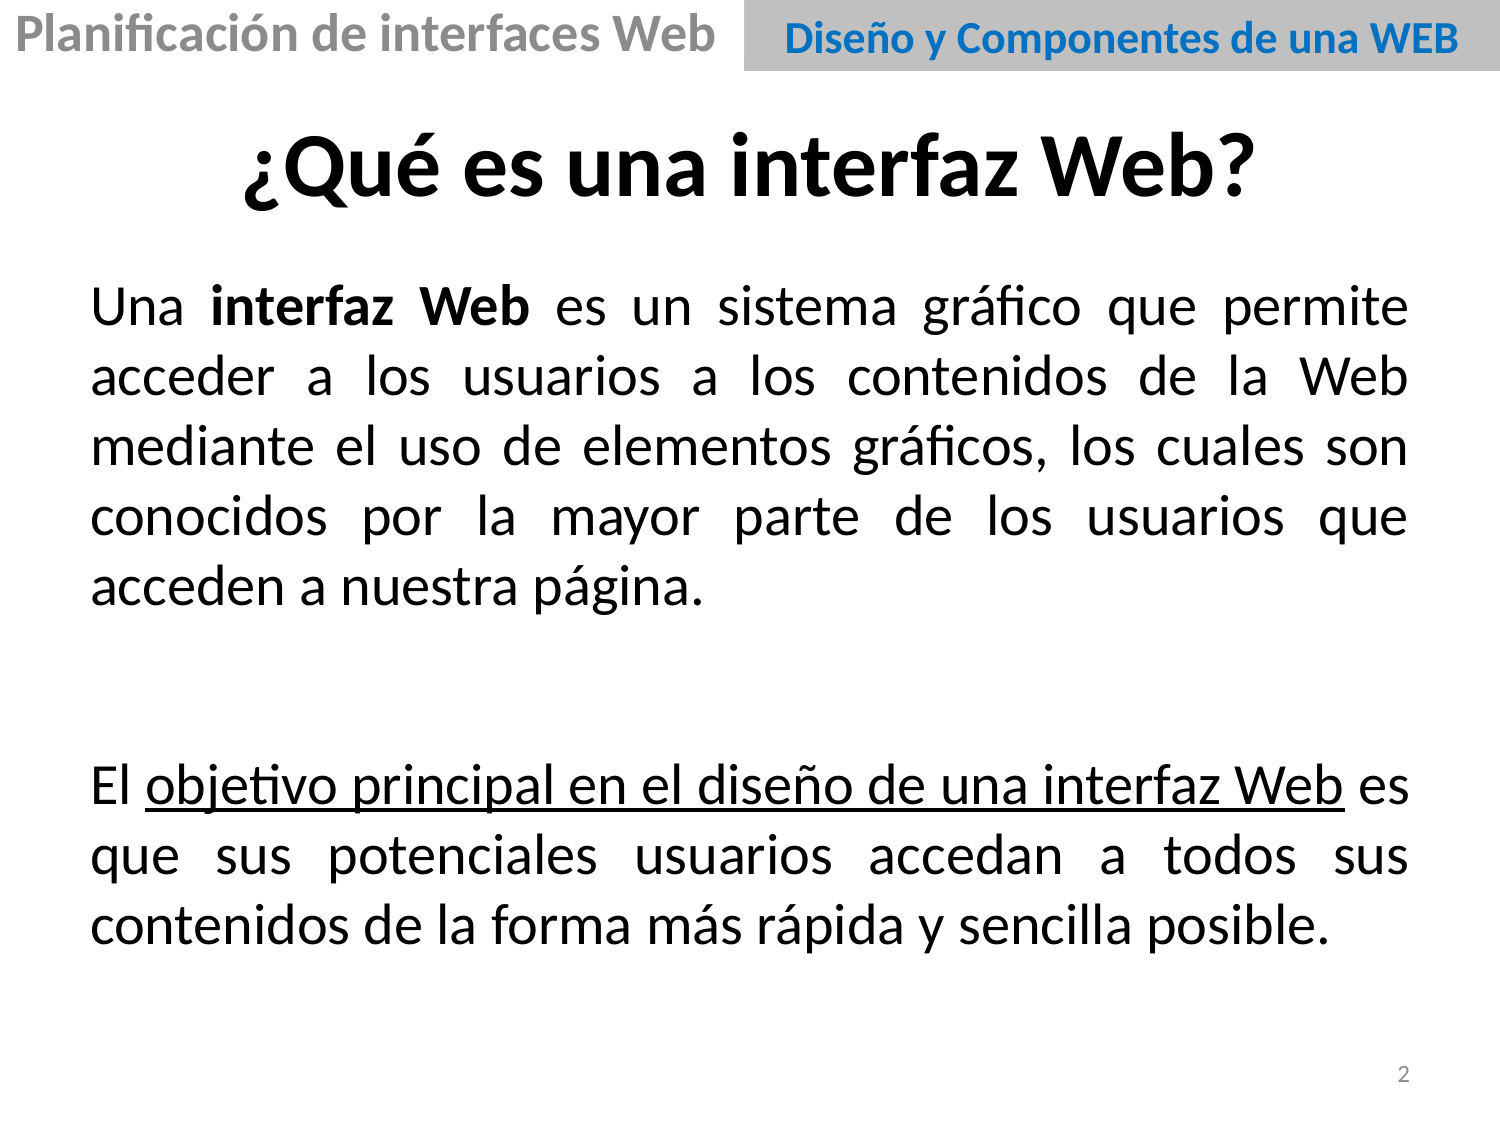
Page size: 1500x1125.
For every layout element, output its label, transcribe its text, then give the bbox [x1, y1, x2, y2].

title ¿Qué es una interfaz Web? [0, 118, 1500, 201]
title Planificación de interfaces Web [0, 0, 745, 60]
slide_number <número> [1074, 1042, 1425, 1103]
title Diseño y Componentes de una WEB [744, 0, 1500, 71]
list Una interfaz Web es un sistema gráfico que permite acceder a los usuarios a los contenidos de la Web mediante el uso de elementos gráficos, los cuales son conocidos por la mayor parte de los usuarios que acceden a nuestra página. El objetivo principal en el diseño de una interfaz Web es que sus potenciales usuarios accedan a todos sus contenidos de la forma más rápida y sencilla posible. [75, 259, 1425, 898]
